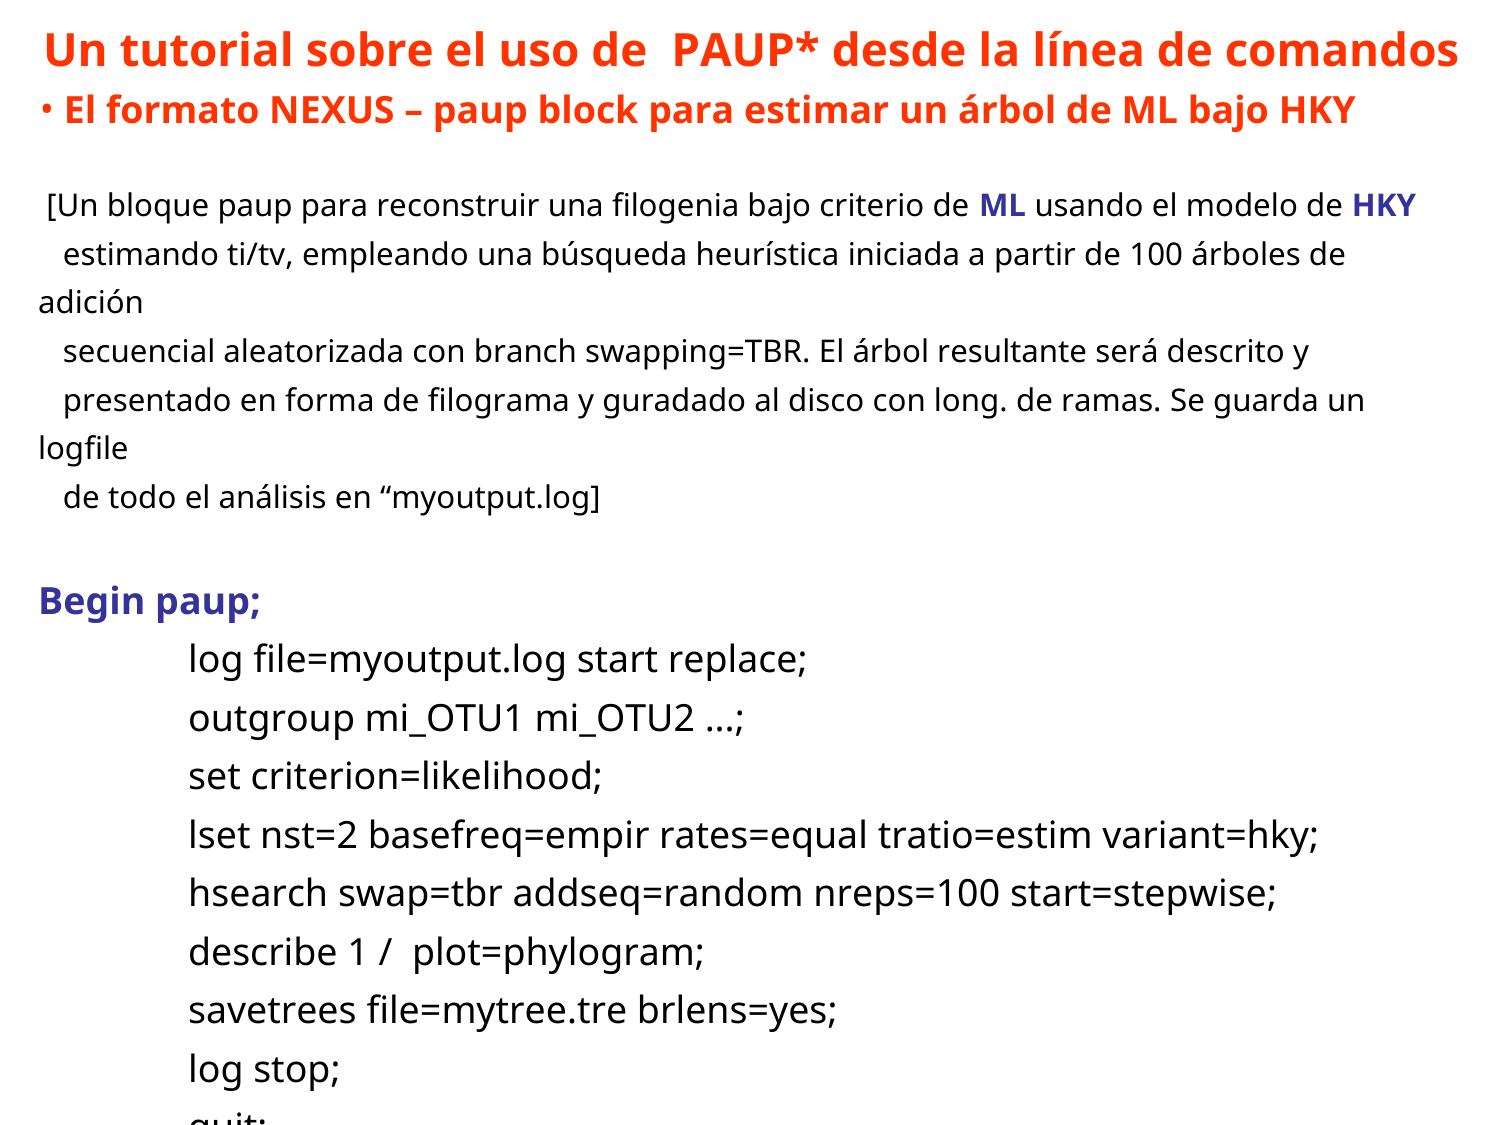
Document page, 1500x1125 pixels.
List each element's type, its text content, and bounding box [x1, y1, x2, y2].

text_box [Un bloque paup para reconstruir una filogenia bajo criterio de ML usando el modelo de HKY estimando ti/tv, empleando una búsqueda heurística iniciada a partir de 100 árboles de adición secuencial aleatorizada con branch swapping=TBR. El árbol resultante será descrito y presentado en forma de filograma y guradado al disco con long. de ramas. Se guarda un logfile de todo el análisis en “myoutput.log] Begin paup; log file=myoutput.log start replace; outgroup mi_OTU1 mi_OTU2 ...; set criterion=likelihood; lset nst=2 basefreq=empir rates=equal tratio=estim variant=hky; hsearch swap=tbr addseq=random nreps=100 start=stepwise; describe 1 / plot=phylogram; savetrees file=mytree.tre brlens=yes; log stop; quit; end; [23, 166, 1477, 1125]
text_box Un tutorial sobre el uso de PAUP* desde la línea de comandos [28, 13, 1475, 84]
text_box El formato NEXUS – paup block para estimar un árbol de ML bajo HKY [25, 78, 1430, 139]
